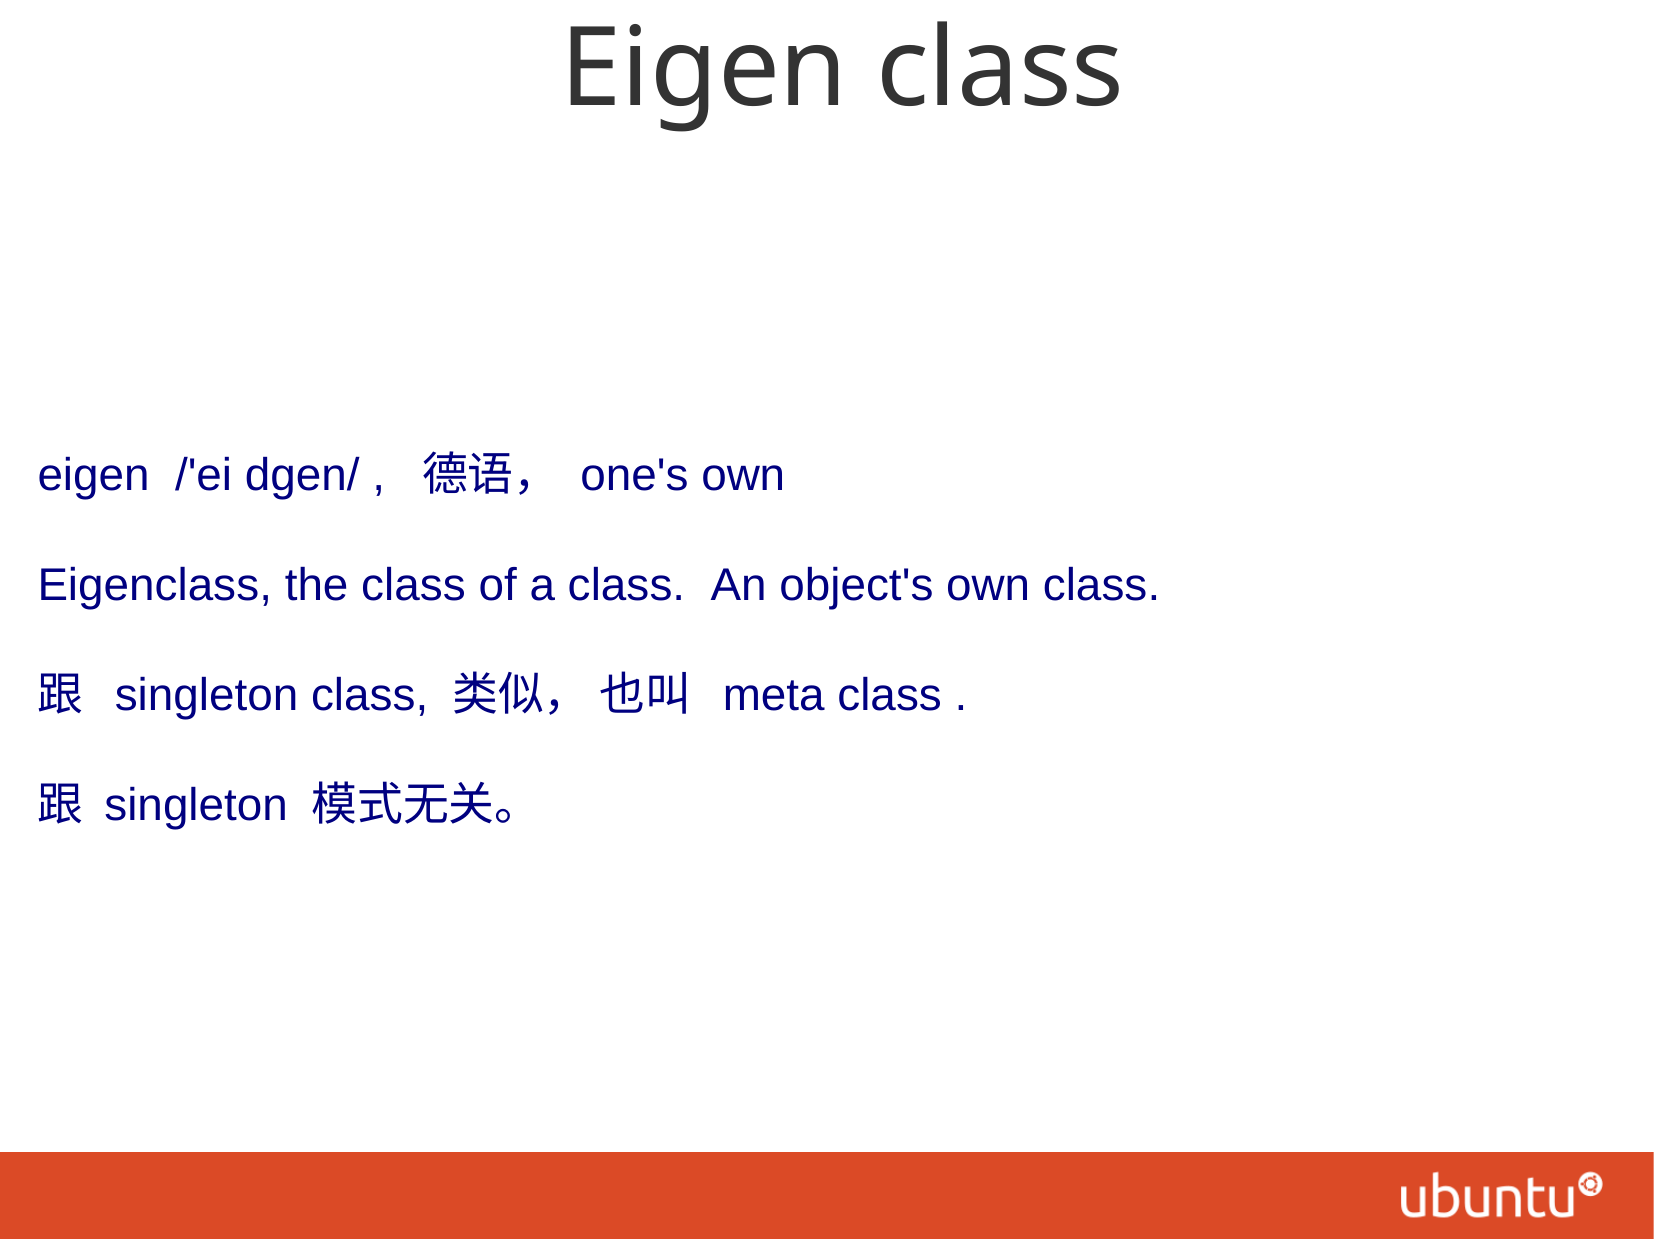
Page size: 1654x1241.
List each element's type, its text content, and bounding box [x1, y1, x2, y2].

picture [0, 1152, 1654, 1239]
subtitle eigen /'ei dgen/ , 德语， one's own Eigenclass, the class of a class. An object's own class. 跟 singleton class, 类似， 也叫 meta class . 跟 singleton 模式无关。 [37, 149, 1613, 1125]
title Eigen class [73, 0, 1613, 141]
